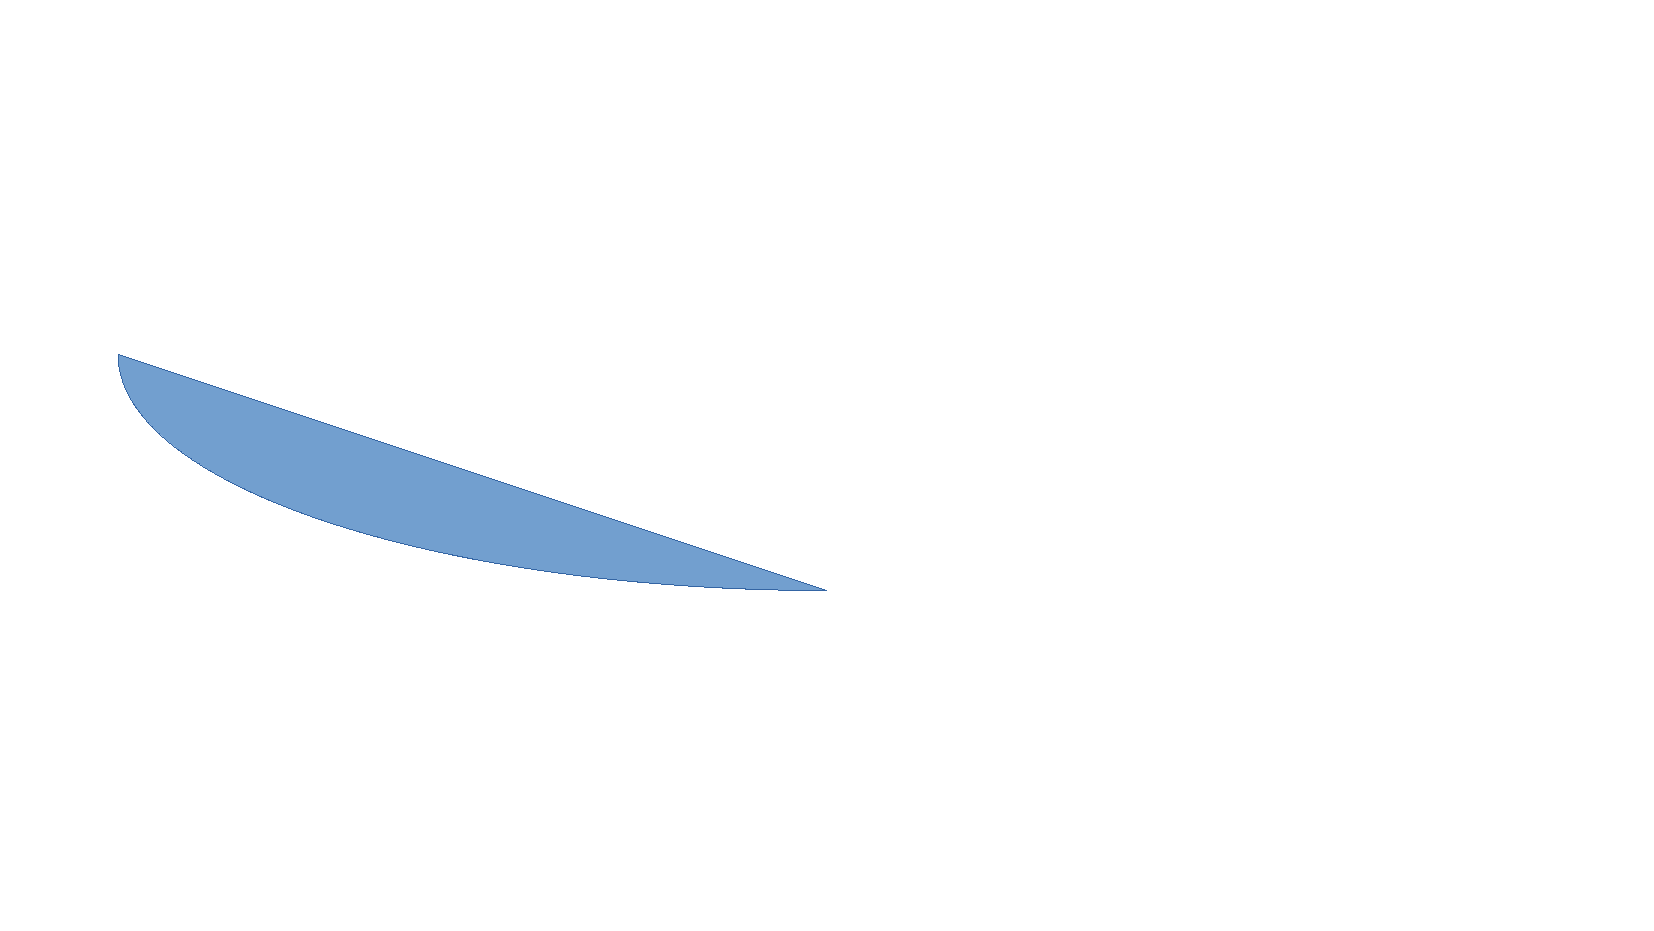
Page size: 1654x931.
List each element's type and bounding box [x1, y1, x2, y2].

text_box [118, 354, 827, 591]
